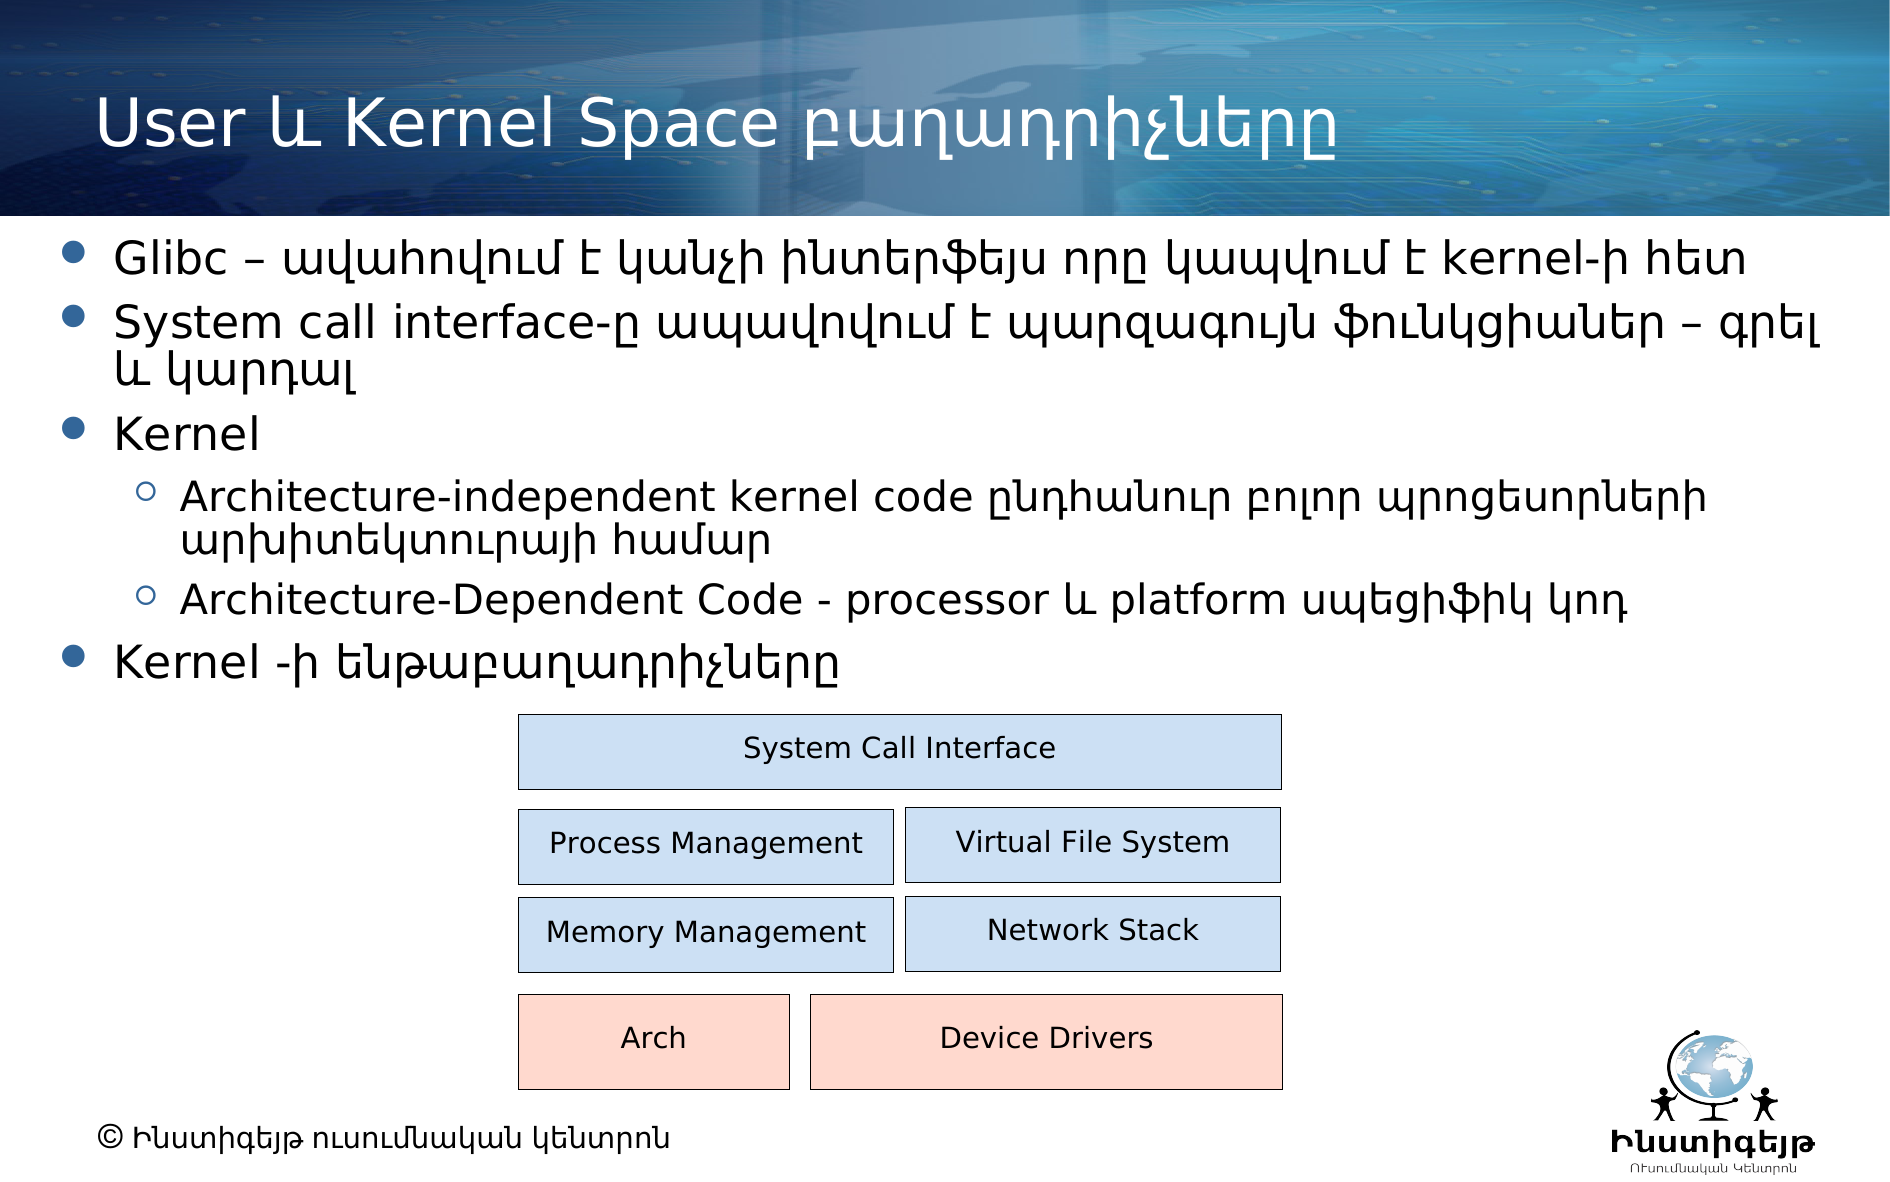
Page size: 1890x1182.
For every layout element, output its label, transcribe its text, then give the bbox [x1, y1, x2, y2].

picture [1612, 1030, 1815, 1175]
picture [0, 0, 1890, 216]
text_box Arch [518, 994, 790, 1090]
text_box Network Stack [905, 896, 1281, 972]
text_box Virtual File System [905, 807, 1281, 883]
text_box Process Management [518, 809, 894, 885]
text_box Memory Management [518, 897, 894, 973]
title User և Kernel Space բաղադրիչները [94, 47, 1793, 217]
text_box Device Drivers [810, 994, 1283, 1090]
list Glibc – ավահովում է կանչի ինտերֆեյս որը կապվում է kernel-ի հետ System call interface-ը ապավովում է պարզագույն ֆունկցիաներ – գրել և կարդալ Kernel Architecture-independent kernel code ընդհանուր բոլոր պրոցեսորների արխիտեկտուրայի համար Architecture-Dependent Code - processor և platform սպեցիֆիկ կոդ Kernel -ի ենթաբաղադրիչները [59, 236, 1831, 922]
text_box System Call Interface [518, 714, 1282, 790]
